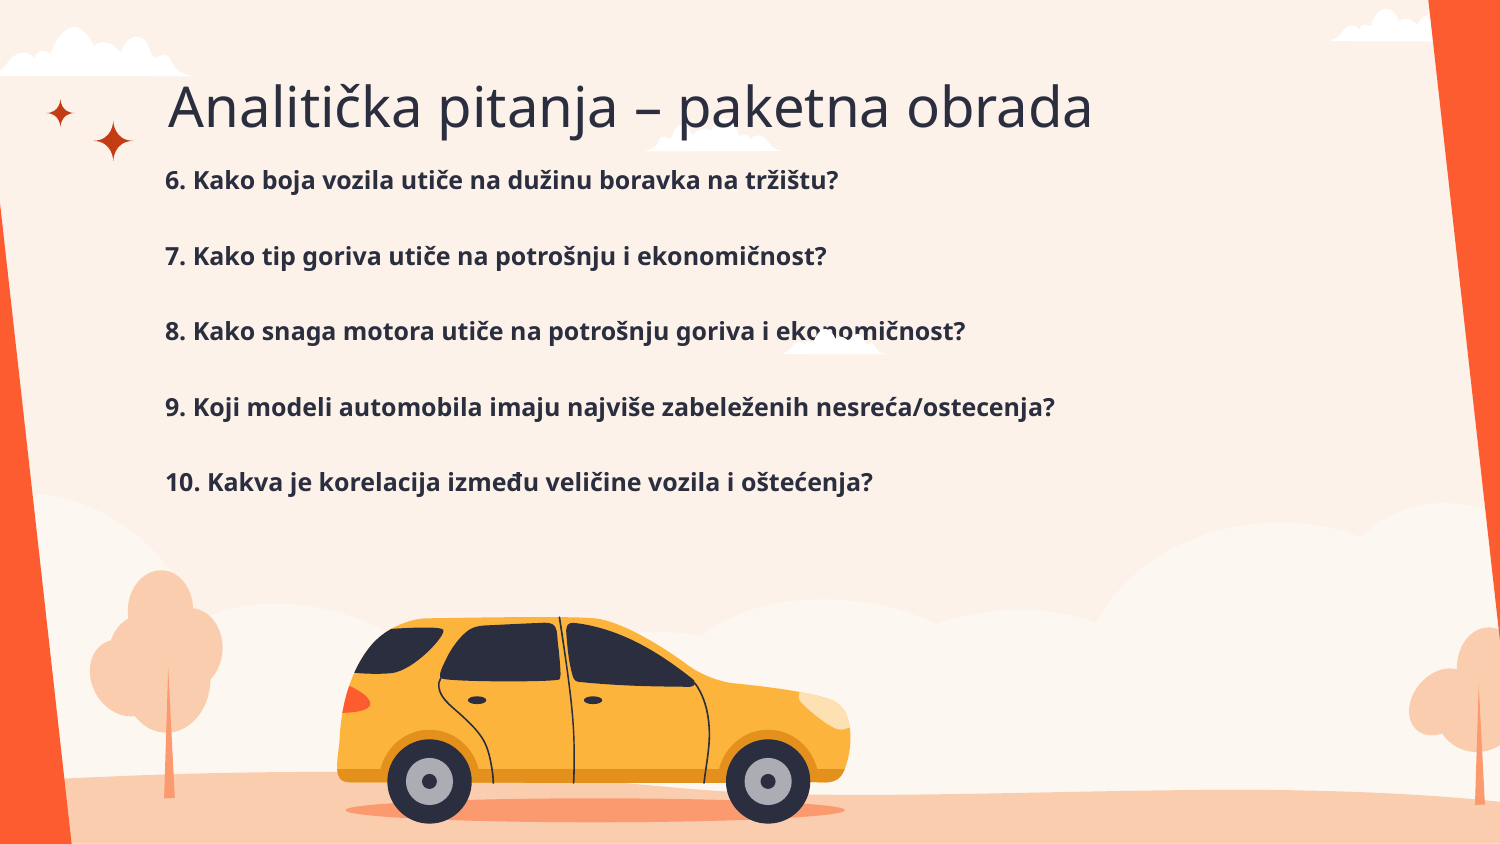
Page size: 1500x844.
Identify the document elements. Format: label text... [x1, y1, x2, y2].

text_box [337, 616, 851, 824]
title Analitička pitanja – paketna obrada [153, 56, 1426, 151]
text_box [781, 328, 888, 355]
subtitle 6. Kako boja vozila utiče na dužinu boravka na tržištu? 7. Kako tip goriva utiče na potrošnju i ekonomičnost? 8. Kako snaga motora utiče na potrošnju goriva i ekonomičnost? 9. Koji modeli automobila imaju najviše zabeleženih nesreća/ostecenja? 10. Kakva je korelacija između veličine vozila i oštećenja? [150, 150, 1388, 657]
